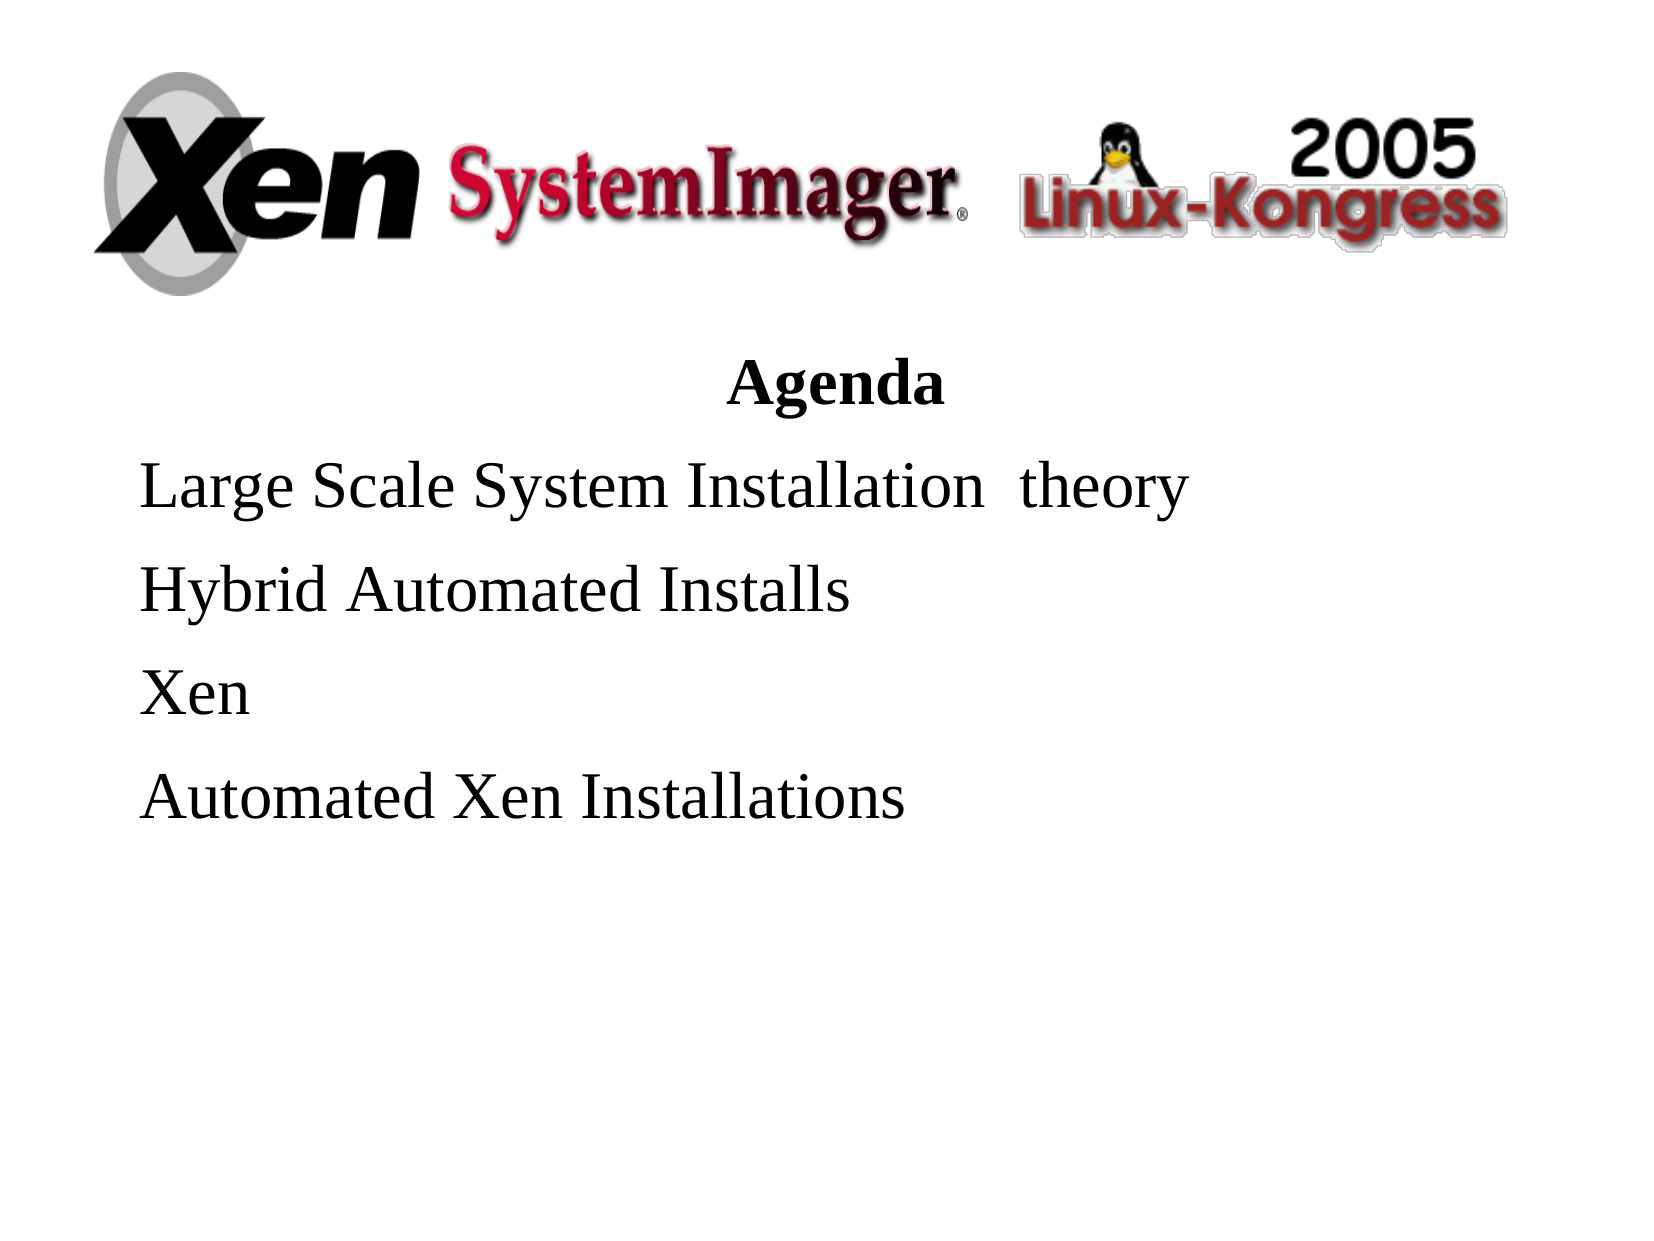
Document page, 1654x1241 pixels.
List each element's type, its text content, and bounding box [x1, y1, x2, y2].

picture [445, 132, 971, 254]
picture [1006, 106, 1524, 265]
list Agenda Large Scale System Installation theory Hybrid Automated Installs Xen Automated Xen Installations [121, 344, 1534, 1127]
picture [93, 72, 420, 296]
